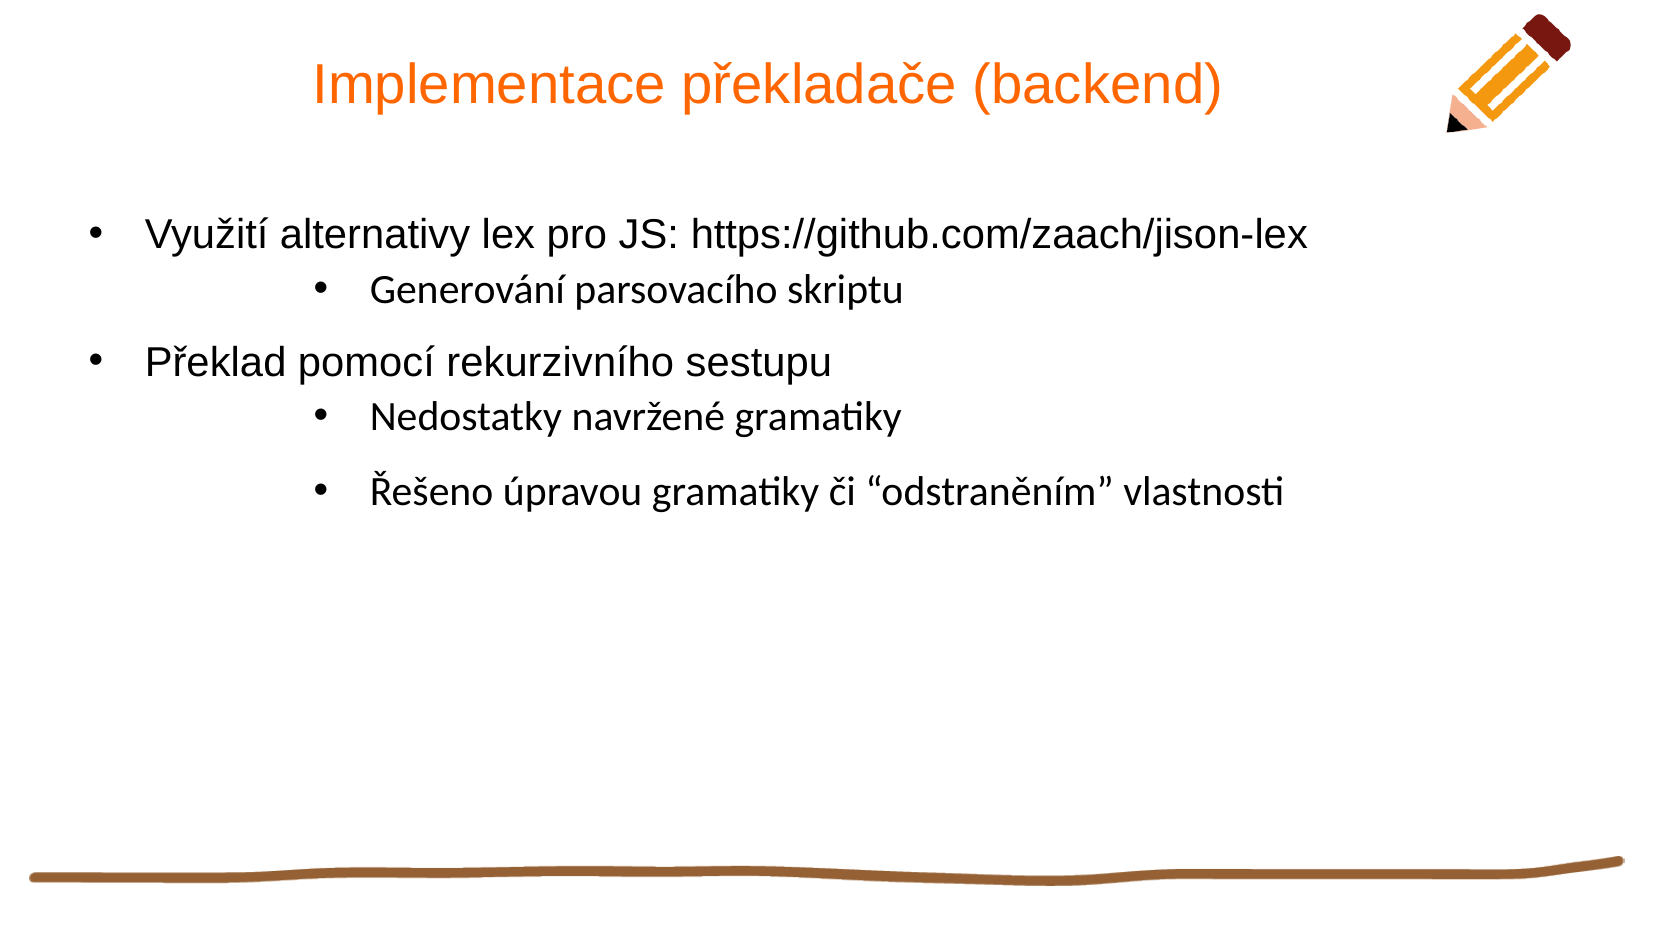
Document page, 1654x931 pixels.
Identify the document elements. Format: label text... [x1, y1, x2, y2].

list Využití alternativy lex pro JS: https://github.com/zaach/jison-lex Generování parsovacího skriptu Překlad pomocí rekurzivního sestupu Nedostatky navržené gramatiky Řešeno úpravou gramatiky či “odstraněním” vlastnosti [88, 206, 1565, 857]
title Implementace překladače (backend) [88, 29, 1447, 133]
